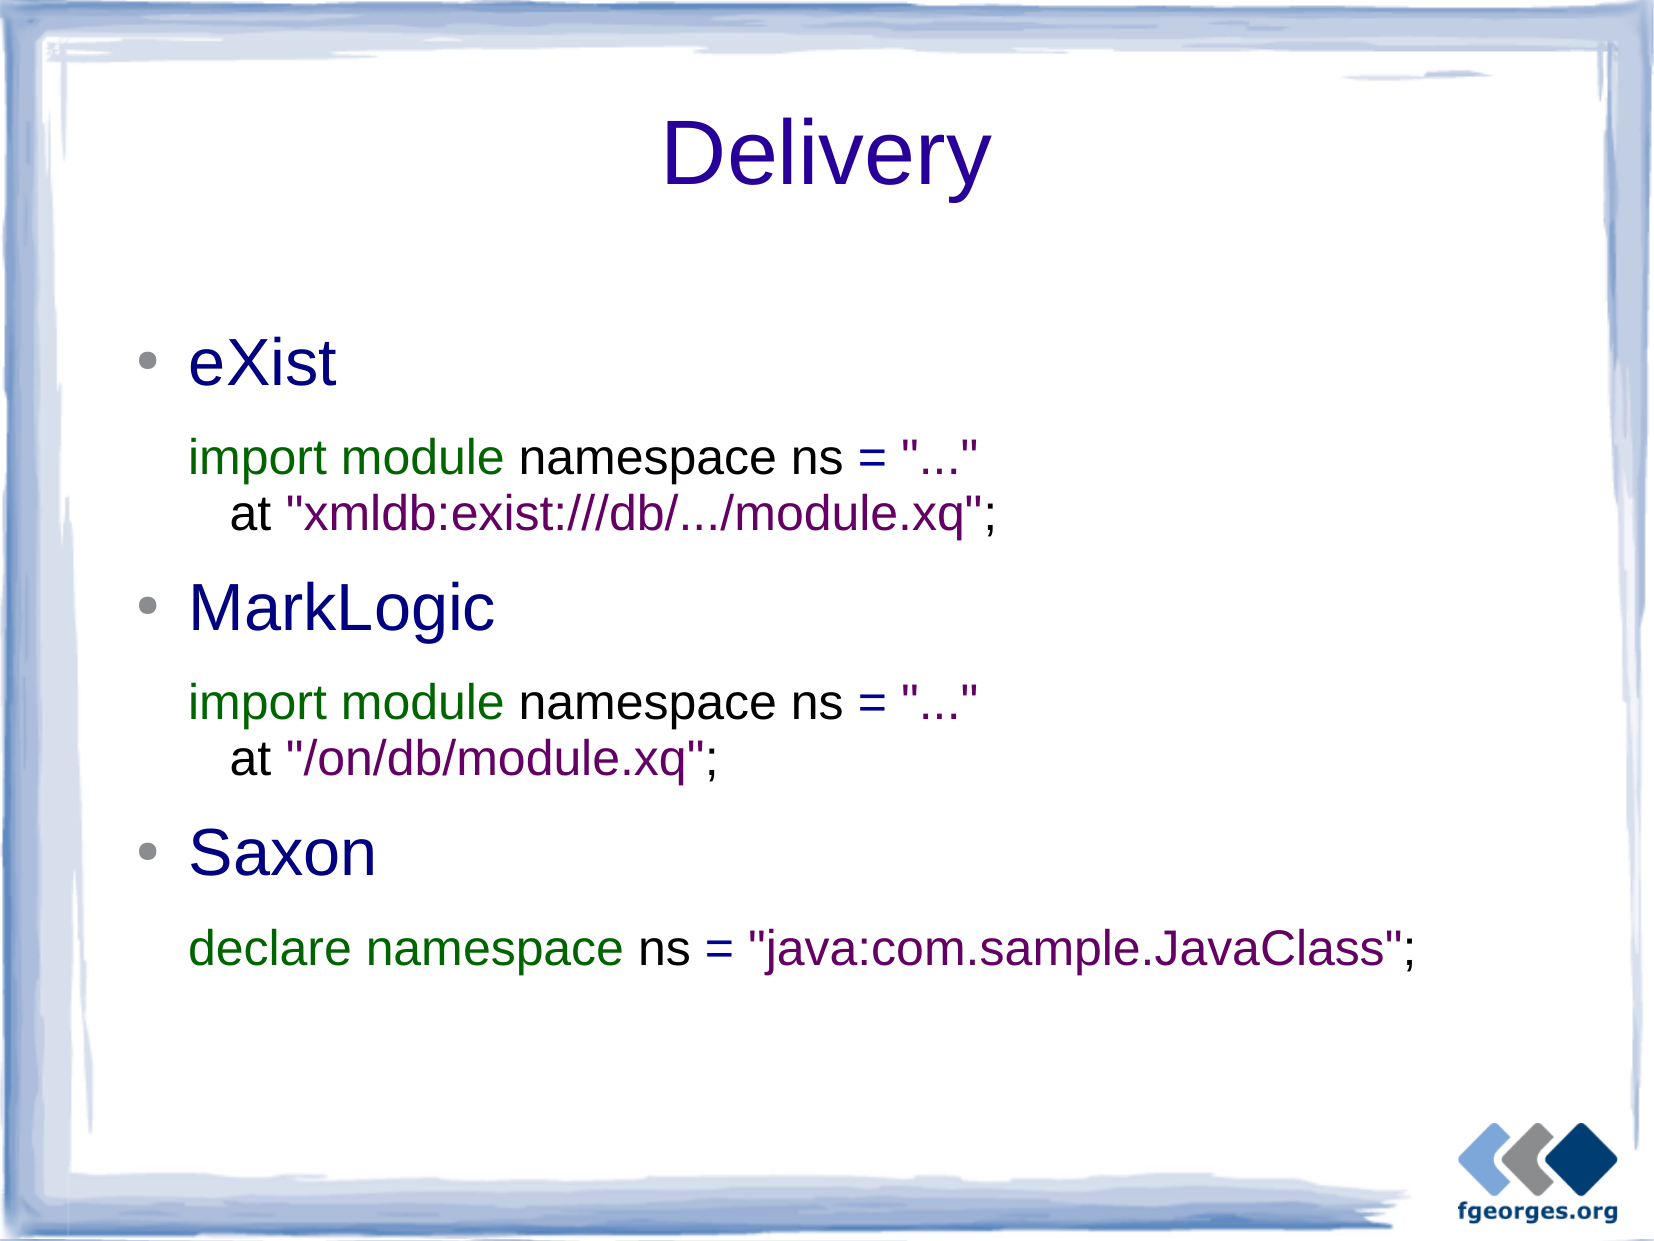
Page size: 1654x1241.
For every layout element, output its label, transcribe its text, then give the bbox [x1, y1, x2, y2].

title Delivery [82, 56, 1571, 250]
picture [0, 0, 1654, 1241]
list eXist import module namespace ns = "..." at "xmldb:exist:///db/.../module.xq"; MarkLogic import module namespace ns = "..." at "/on/db/module.xq"; Saxon declare namespace ns = "java:com.sample.JavaClass"; [118, 324, 1571, 990]
